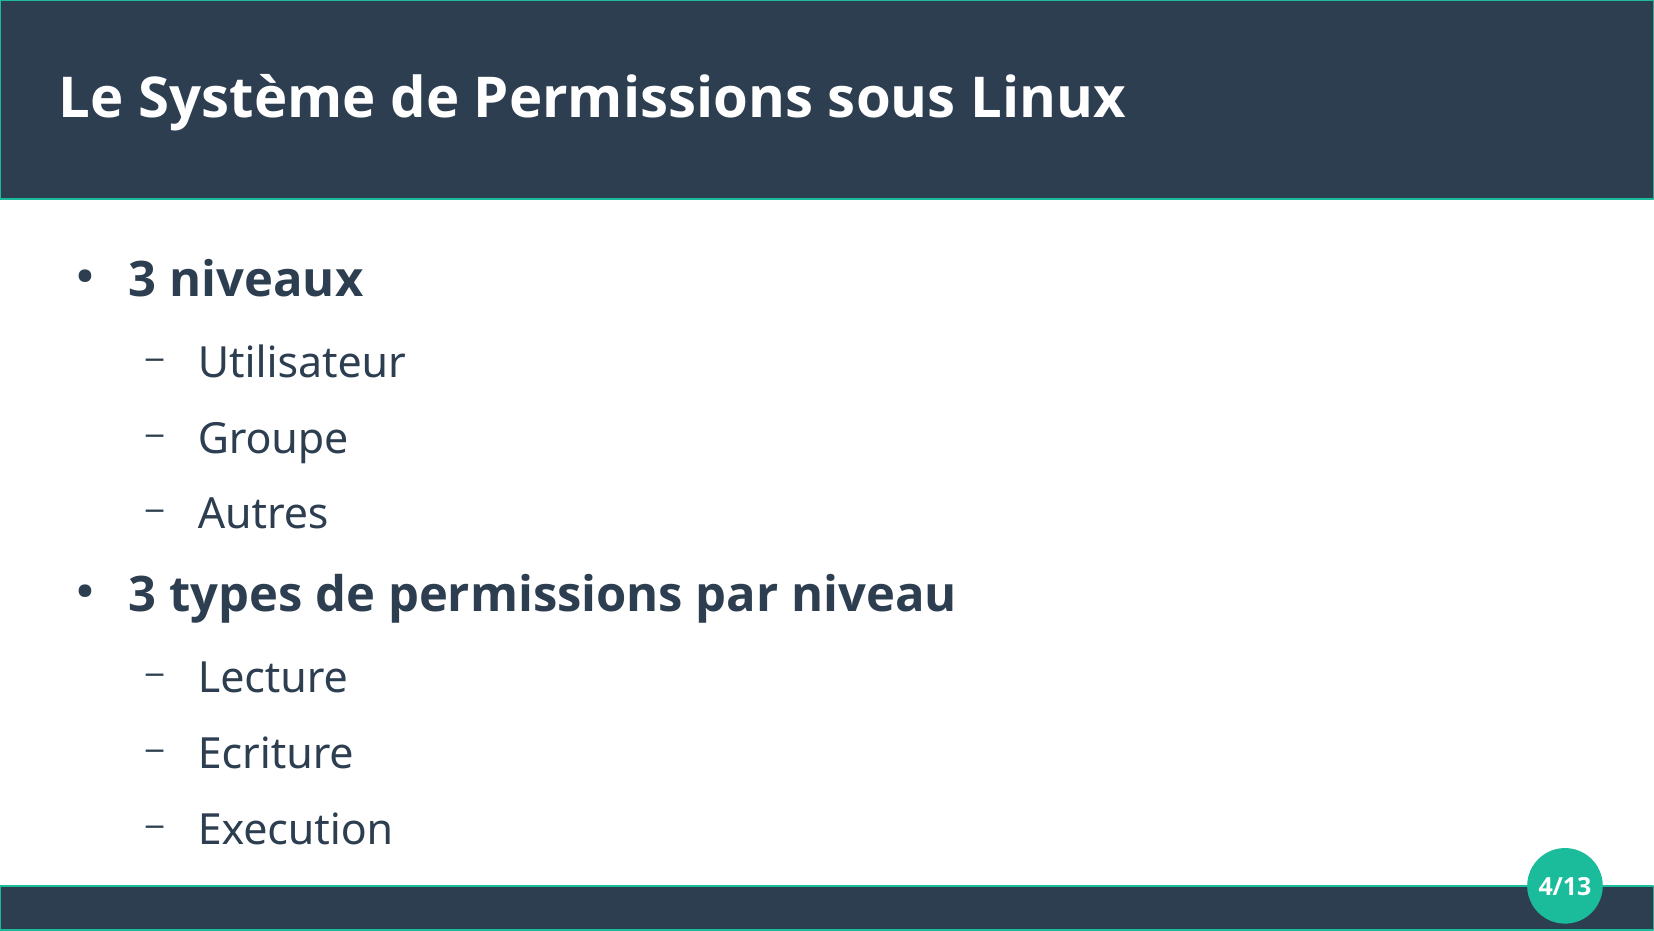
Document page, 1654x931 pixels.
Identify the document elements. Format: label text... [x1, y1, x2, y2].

list 3 niveaux Utilisateur Groupe Autres 3 types de permissions par niveau Lecture Ecriture Execution [59, 243, 1595, 864]
title Le Système de Permissions sous Linux [59, 37, 1595, 155]
